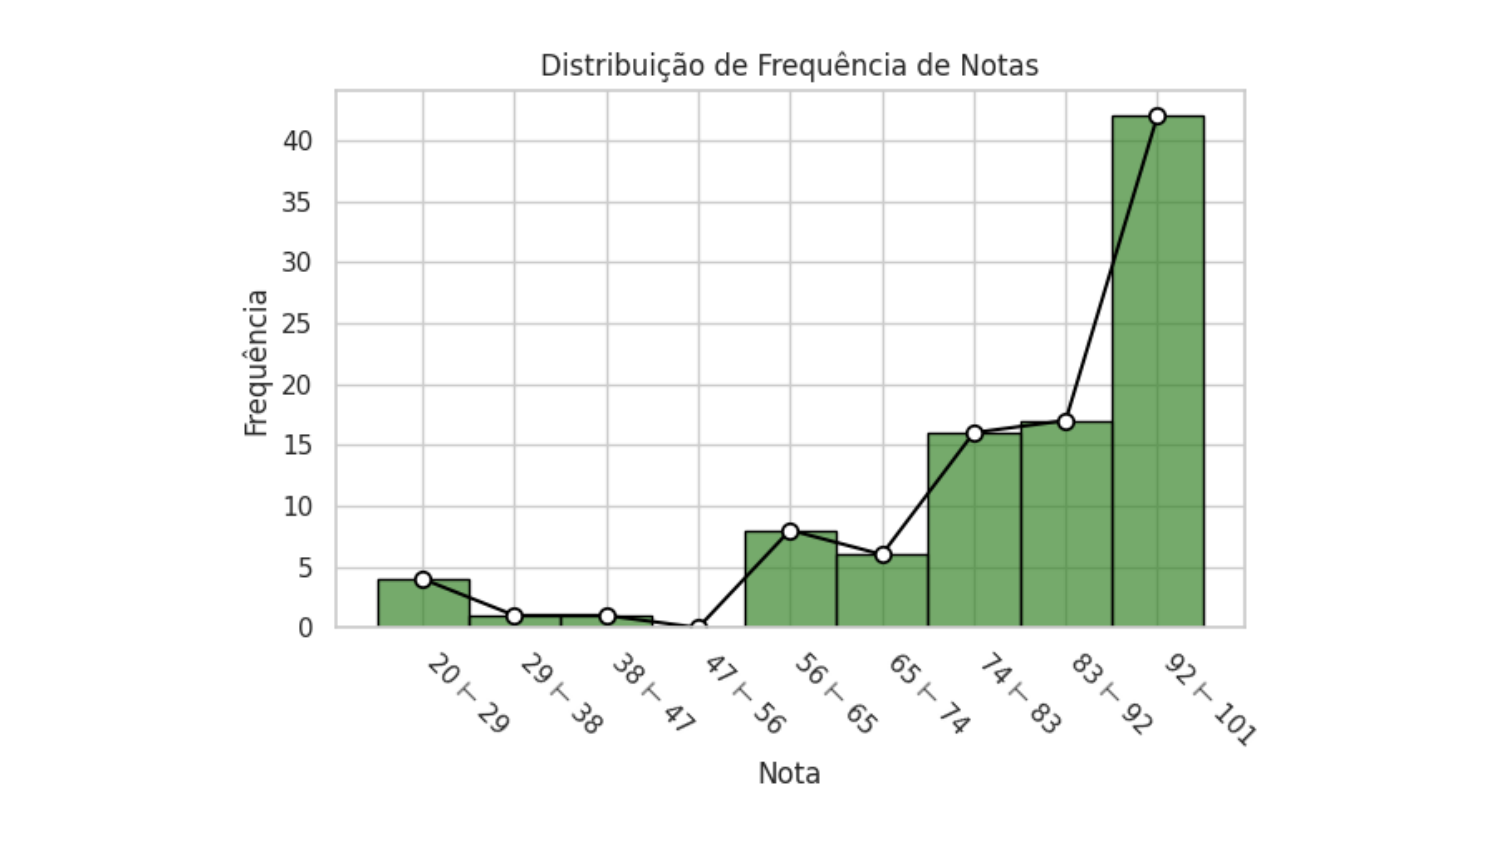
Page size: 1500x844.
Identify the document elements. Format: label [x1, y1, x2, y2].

picture [225, 36, 1275, 807]
